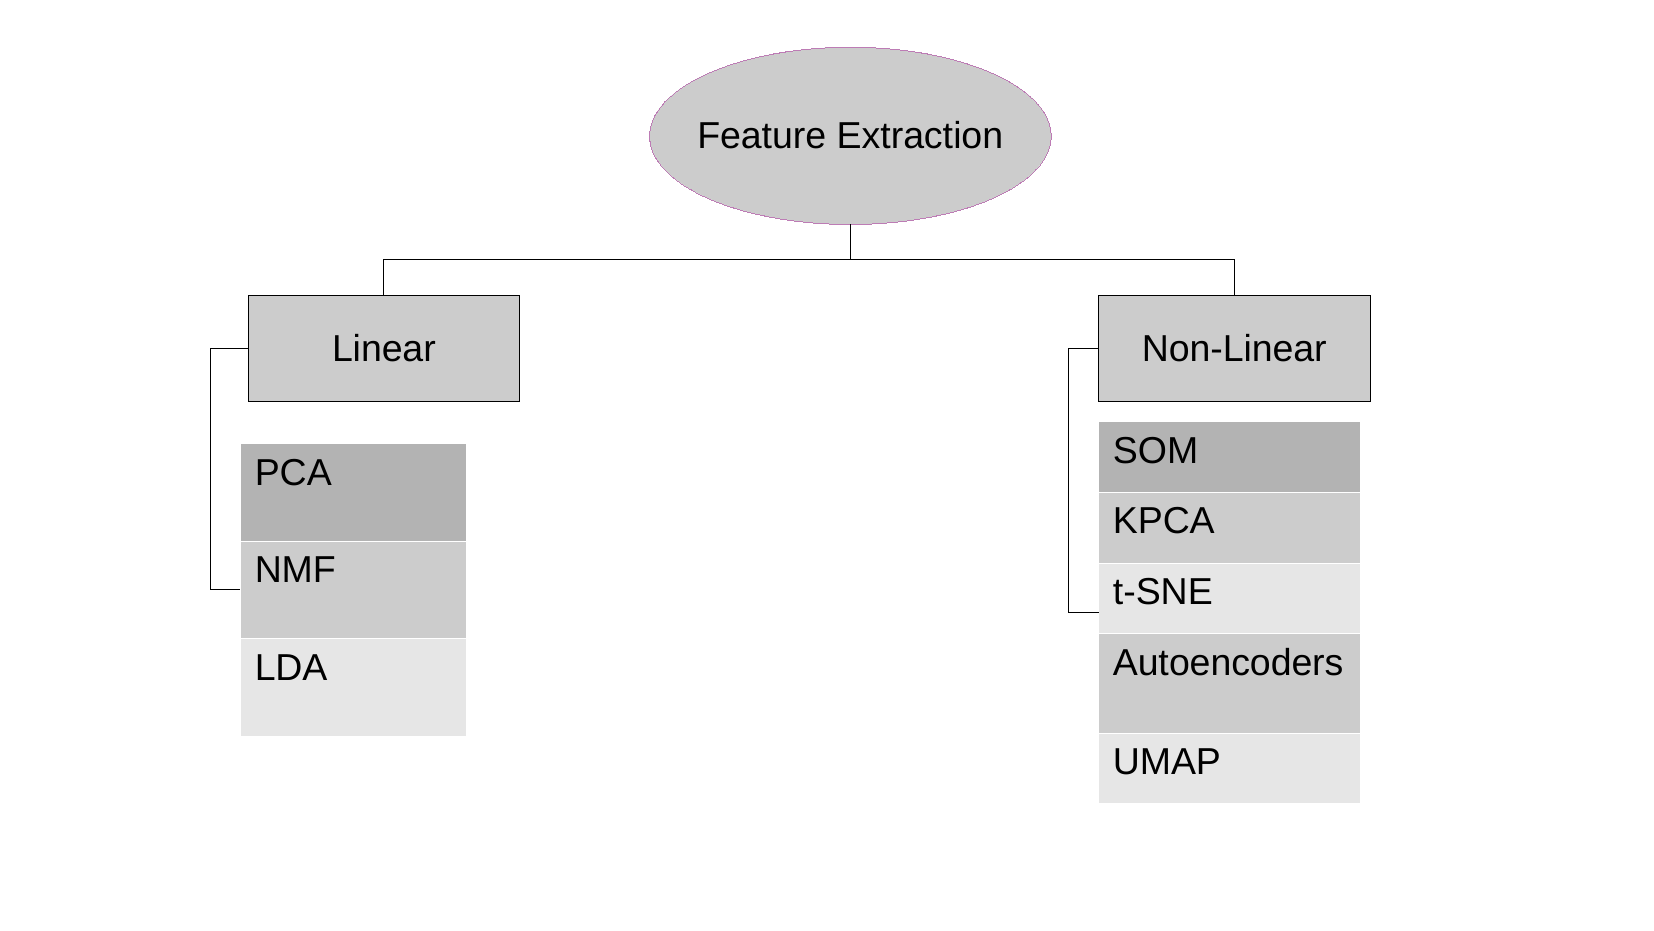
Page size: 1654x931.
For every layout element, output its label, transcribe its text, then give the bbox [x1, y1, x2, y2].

table_cell LDA [241, 639, 466, 736]
table_cell NMF [241, 542, 466, 638]
table_cell UMAP [1099, 734, 1360, 803]
text_box Linear [248, 295, 520, 402]
table_header PCA [241, 444, 466, 541]
table_cell KPCA [1099, 493, 1360, 563]
table_header SOM [1099, 422, 1360, 492]
table_cell t-SNE [1099, 564, 1360, 633]
text_box Feature Extraction [649, 47, 1052, 225]
text_box Non-Linear [1098, 295, 1371, 402]
table_cell Autoencoders [1099, 634, 1360, 733]
